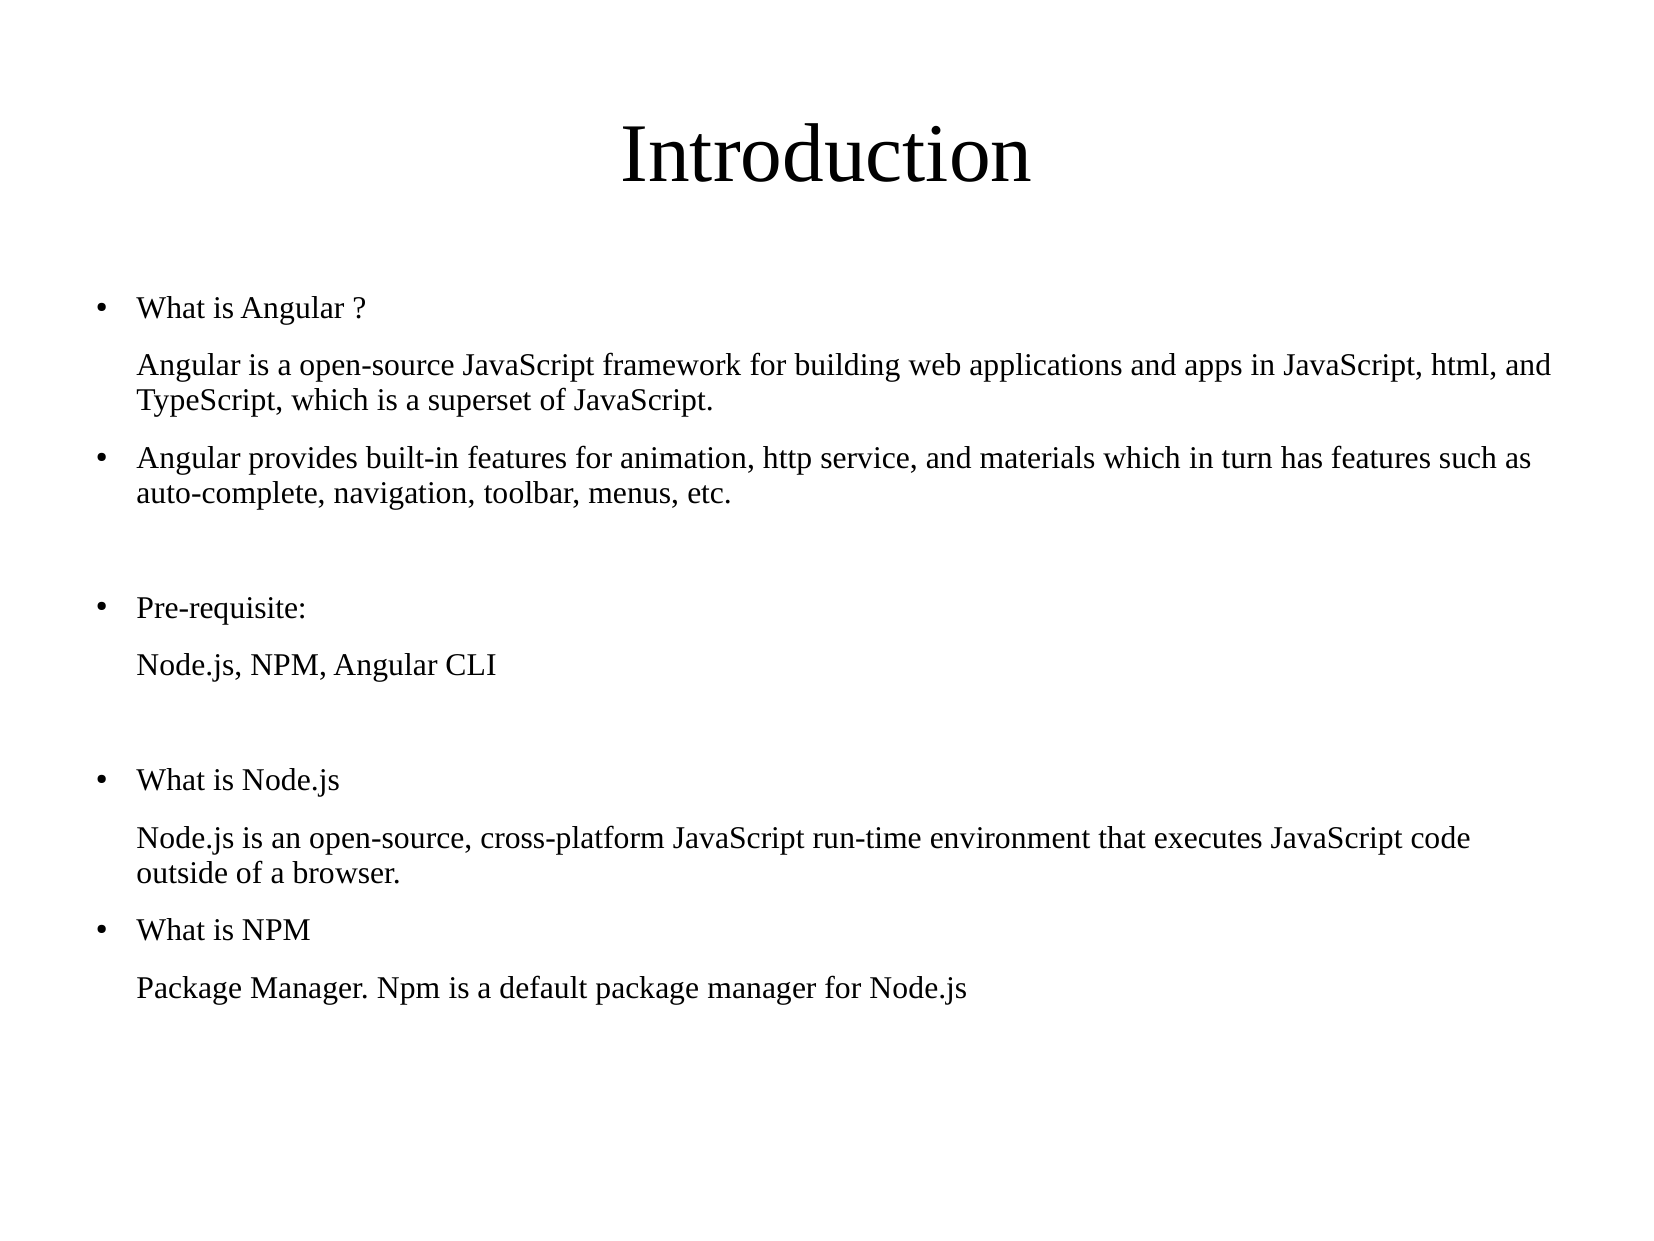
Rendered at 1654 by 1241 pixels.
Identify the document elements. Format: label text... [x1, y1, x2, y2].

list What is Angular ? Angular is a open-source JavaScript framework for building web applications and apps in JavaScript, html, and TypeScript, which is a superset of JavaScript. Angular provides built-in features for animation, http service, and materials which in turn has features such as auto-complete, navigation, toolbar, menus, etc. Pre-requisite: Node.js, NPM, Angular CLI What is Node.js Node.js is an open-source, cross-platform JavaScript run-time environment that executes JavaScript code outside of a browser. What is NPM Package Manager. Npm is a default package manager for Node.js [82, 290, 1571, 1010]
title Introduction [82, 49, 1571, 257]
